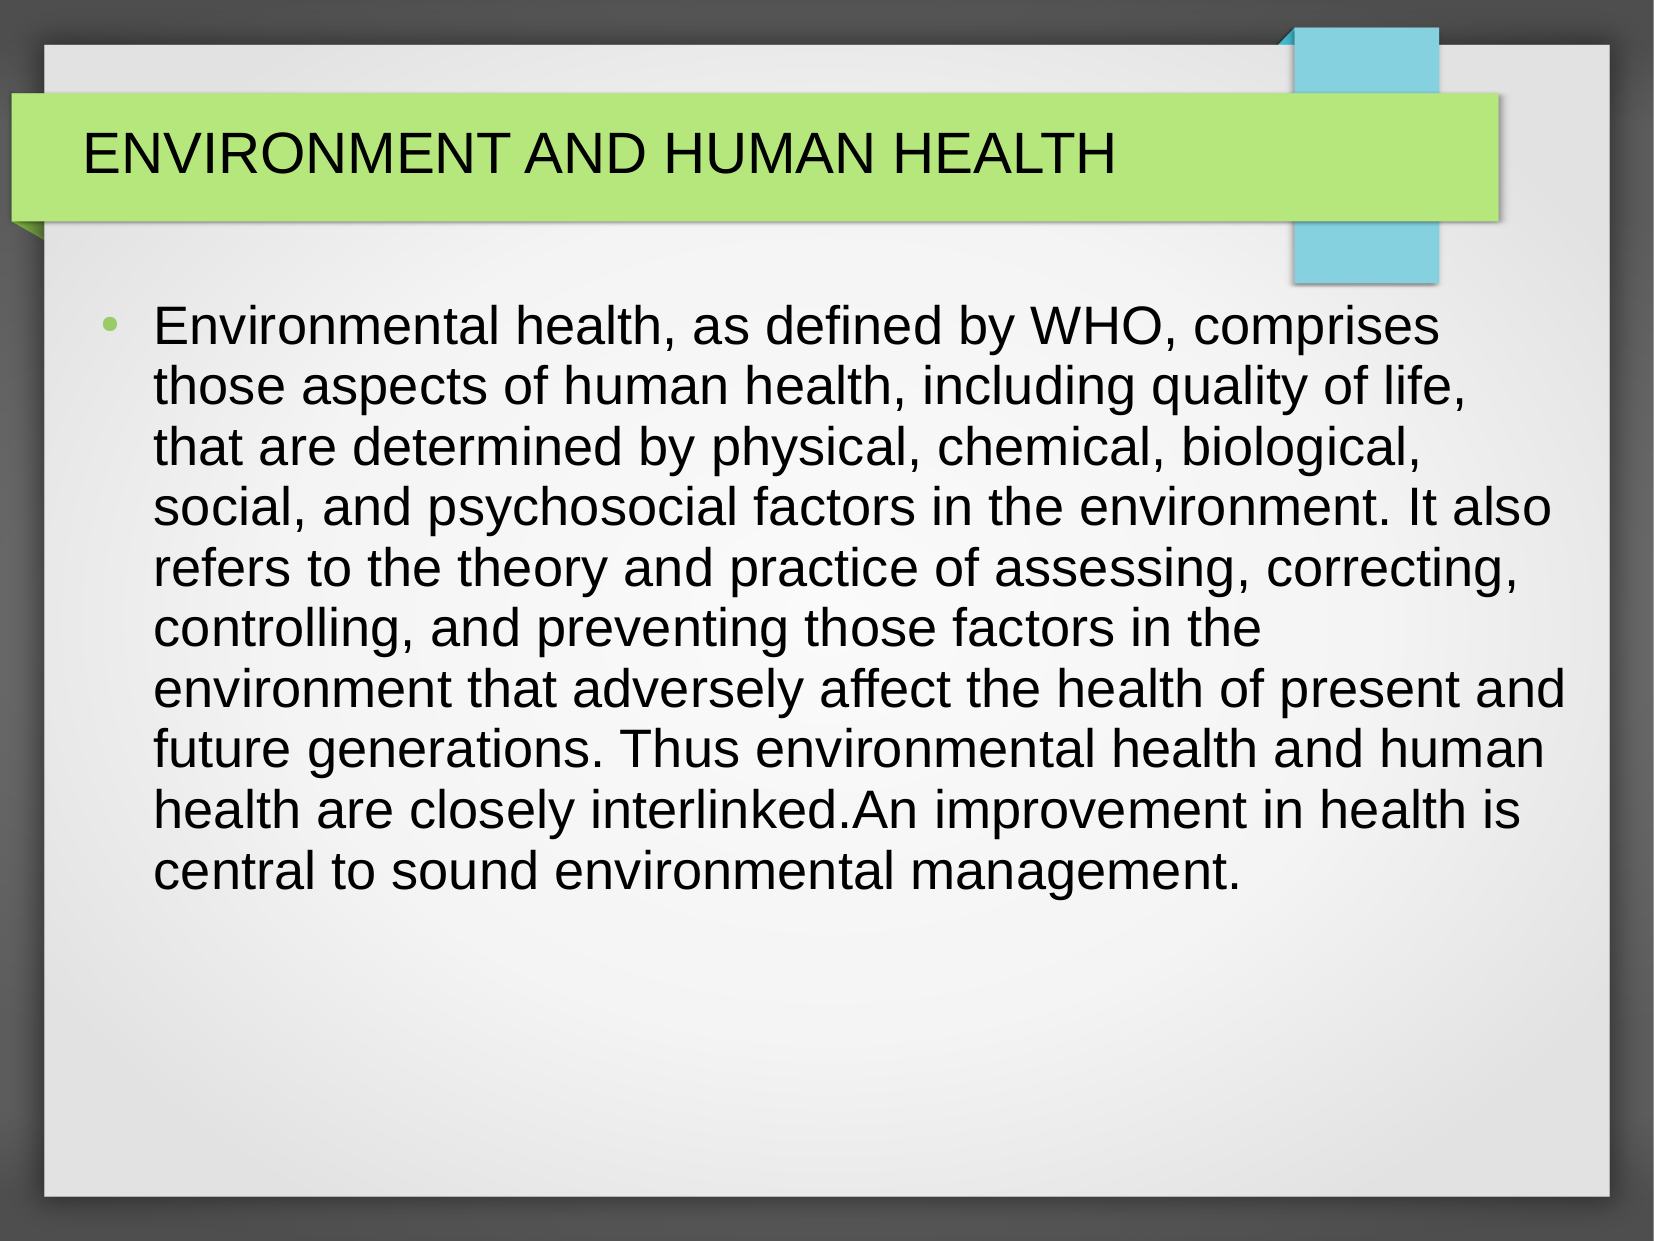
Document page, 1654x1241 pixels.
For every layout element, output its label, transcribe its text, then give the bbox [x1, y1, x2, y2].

picture [0, 0, 1654, 1241]
title ENVIRONMENT AND HUMAN HEALTH [82, 94, 1264, 213]
list Environmental health, as defined by WHO, comprises those aspects of human health, including quality of life, that are determined by physical, chemical, biological, social, and psychosocial factors in the environment. It also refers to the theory and practice of assessing, correcting, controlling, and preventing those factors in the environment that adversely affect the health of present and future generations. Thus environmental health and human health are closely interlinked.An improvement in health is central to sound environmental management. [82, 295, 1571, 1015]
